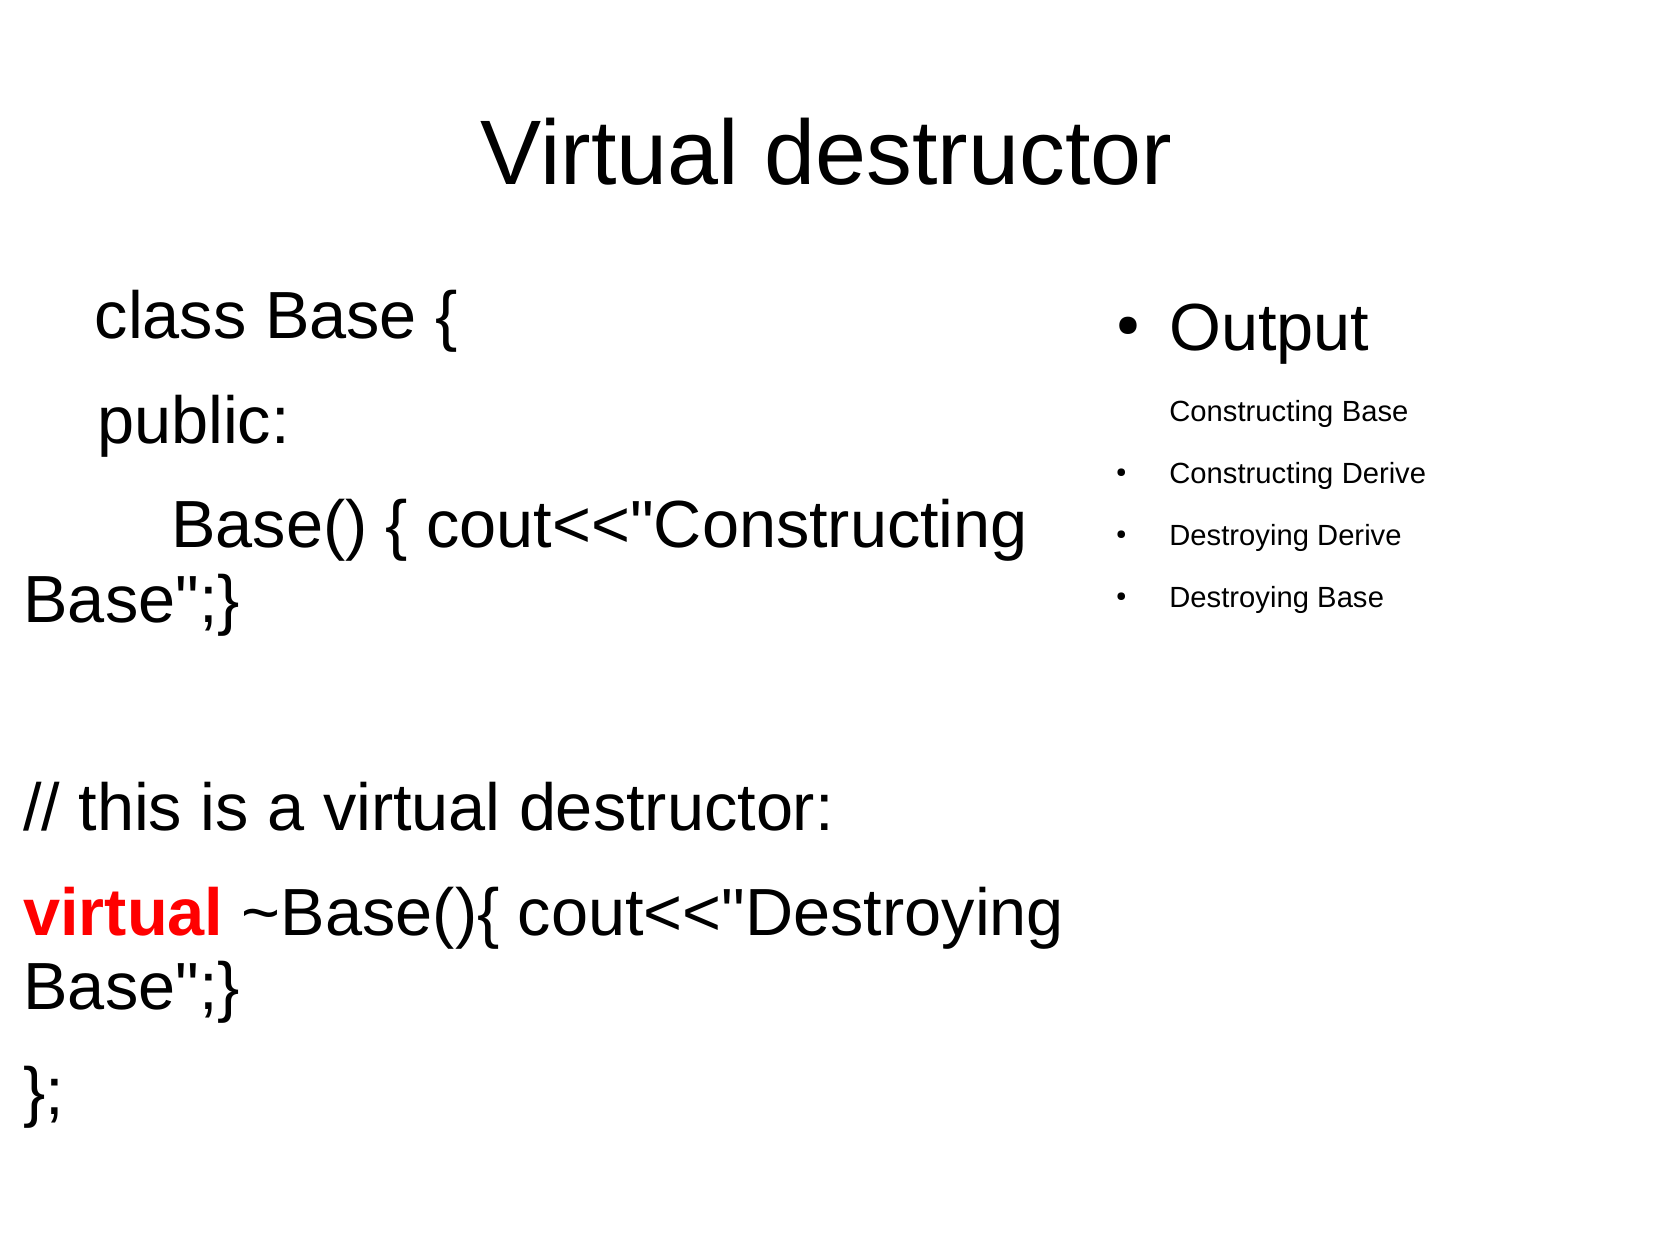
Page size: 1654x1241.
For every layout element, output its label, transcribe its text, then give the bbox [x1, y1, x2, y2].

list class Base { public: Base() { cout<<"Constructing Base";} // this is a virtual destructor: virtual ~Base(){ cout<<"Destroying Base";} }; [23, 278, 1099, 1182]
title Virtual destructor [82, 49, 1571, 257]
list Output Constructing Base Constructing Derive Destroying Derive Destroying Base [1098, 290, 1572, 1010]
